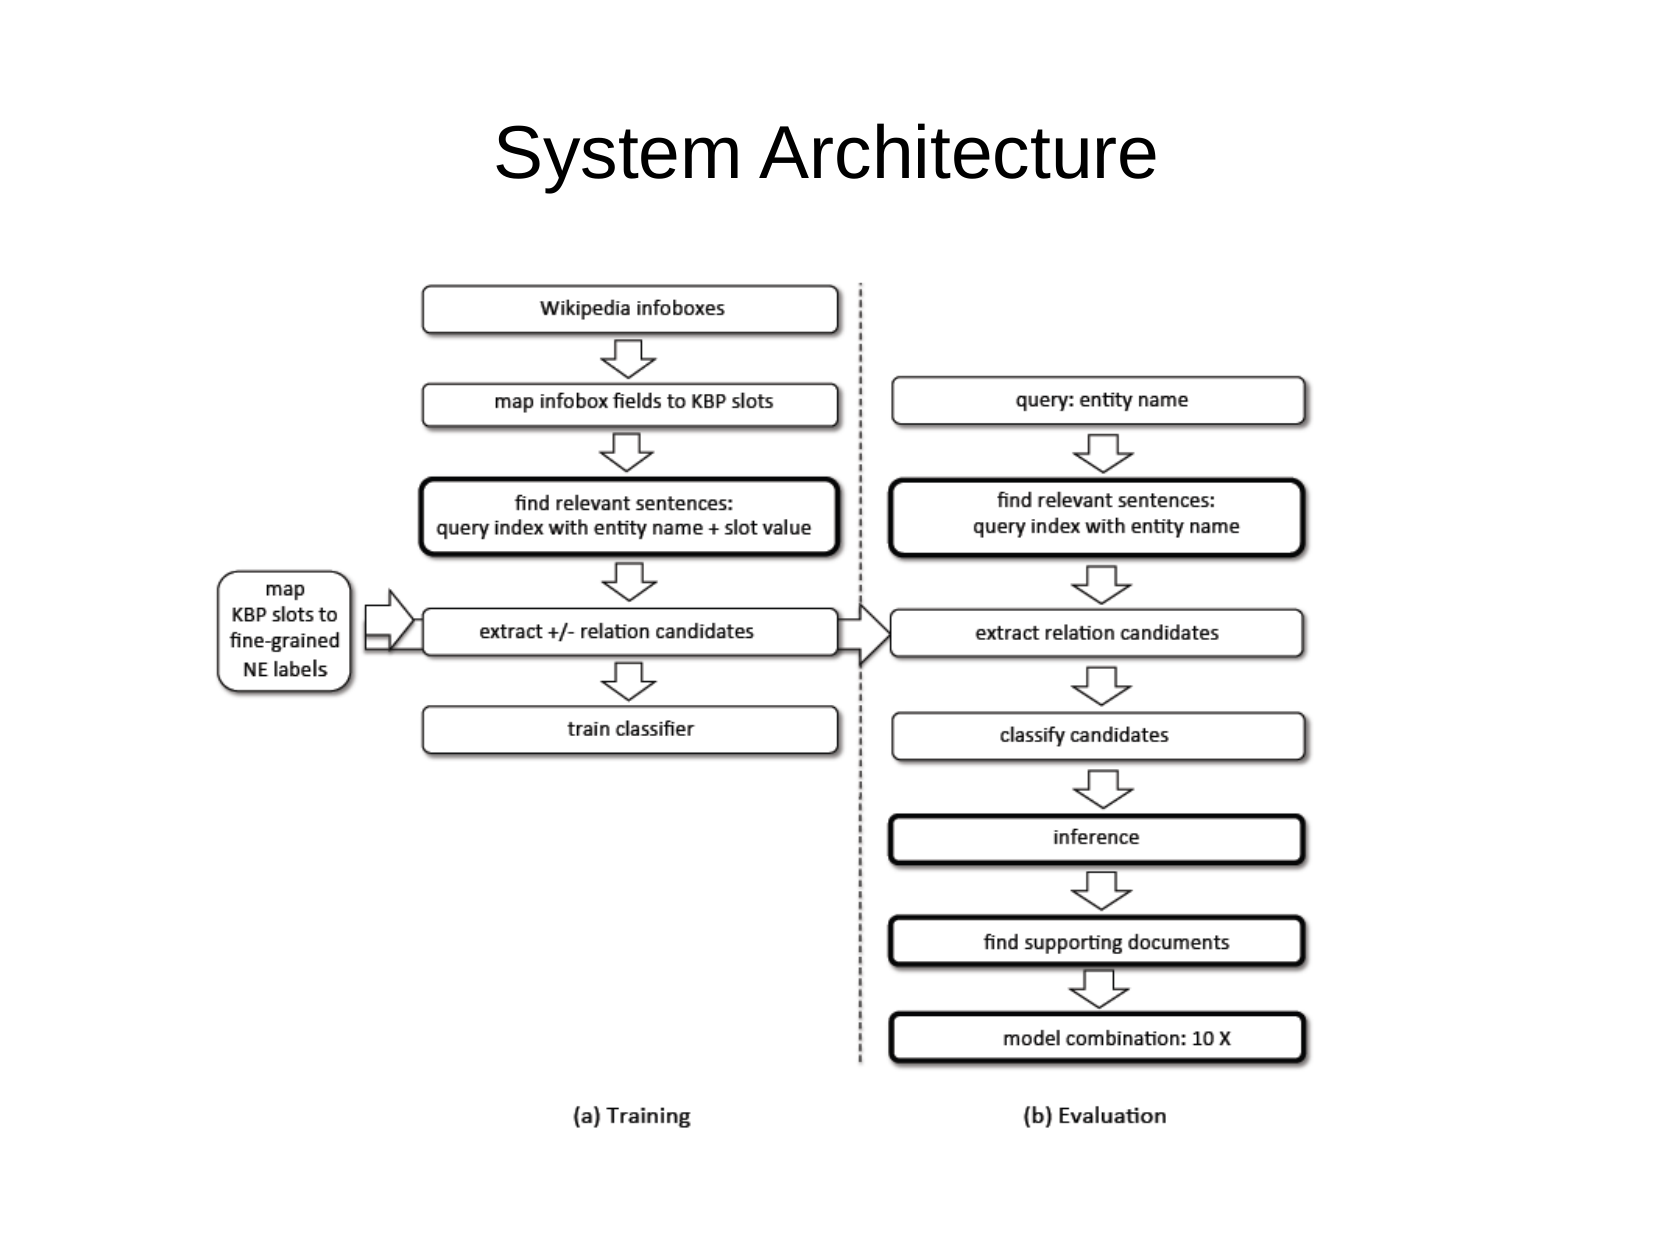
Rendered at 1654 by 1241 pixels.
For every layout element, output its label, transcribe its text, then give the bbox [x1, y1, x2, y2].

title System Architecture [82, 49, 1571, 257]
picture [105, 239, 1546, 1141]
